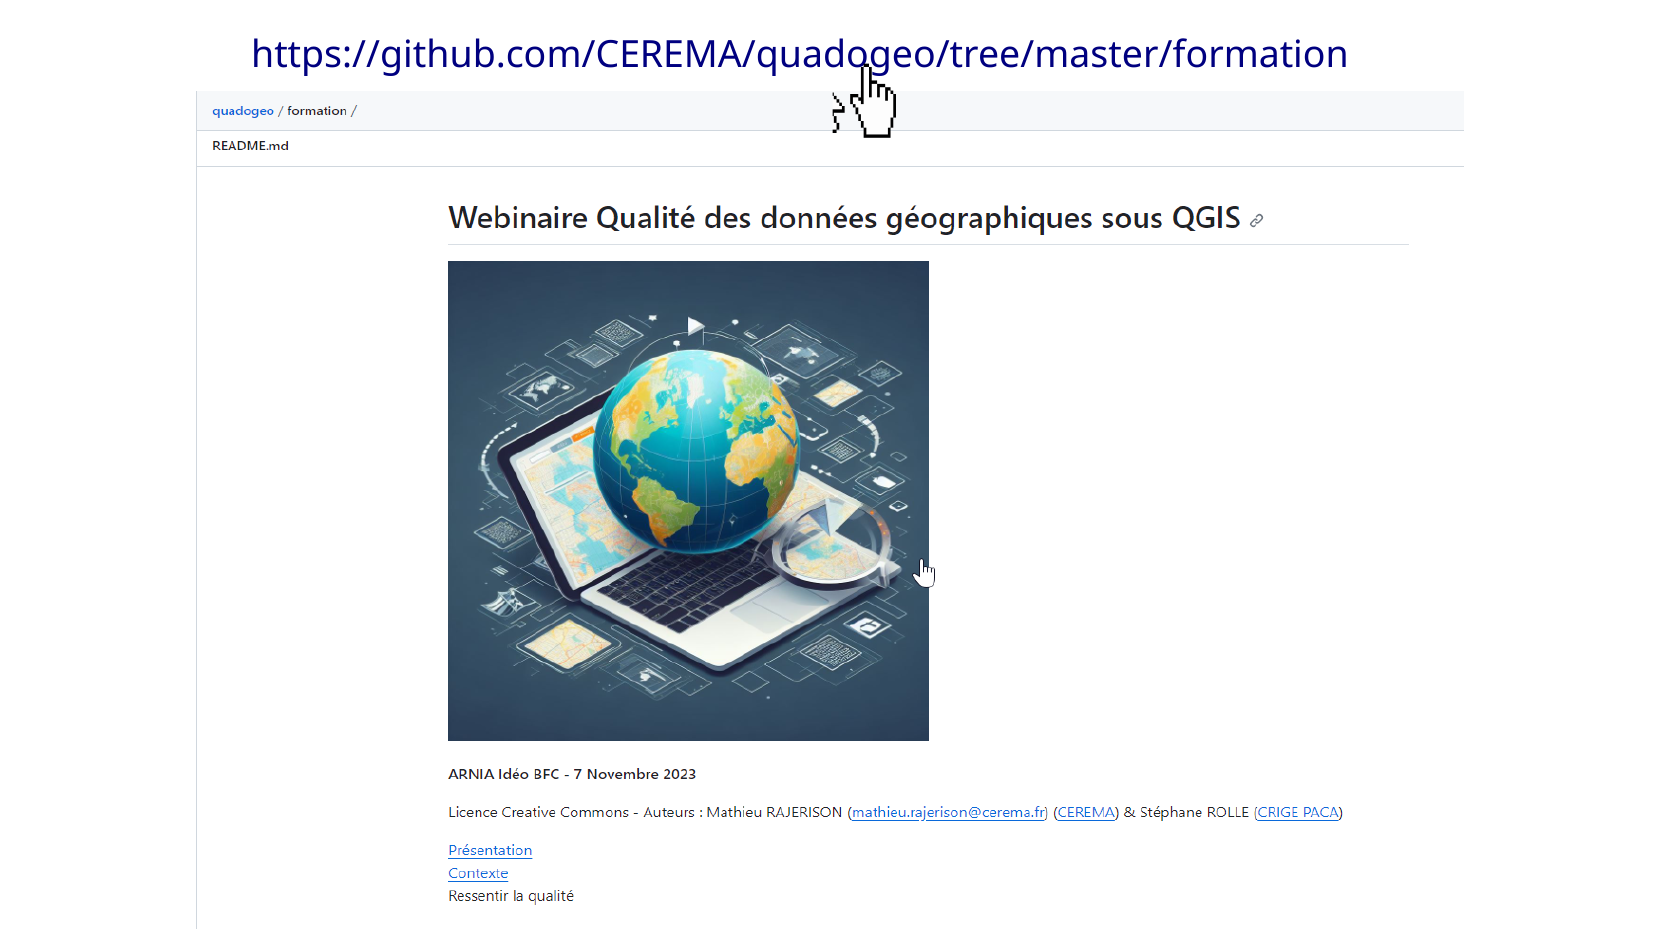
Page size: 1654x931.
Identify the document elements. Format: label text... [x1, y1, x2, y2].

text_box https://github.com/CEREMA/quadogeo/tree/master/formation [236, 19, 1441, 91]
picture [194, 53, 1464, 929]
